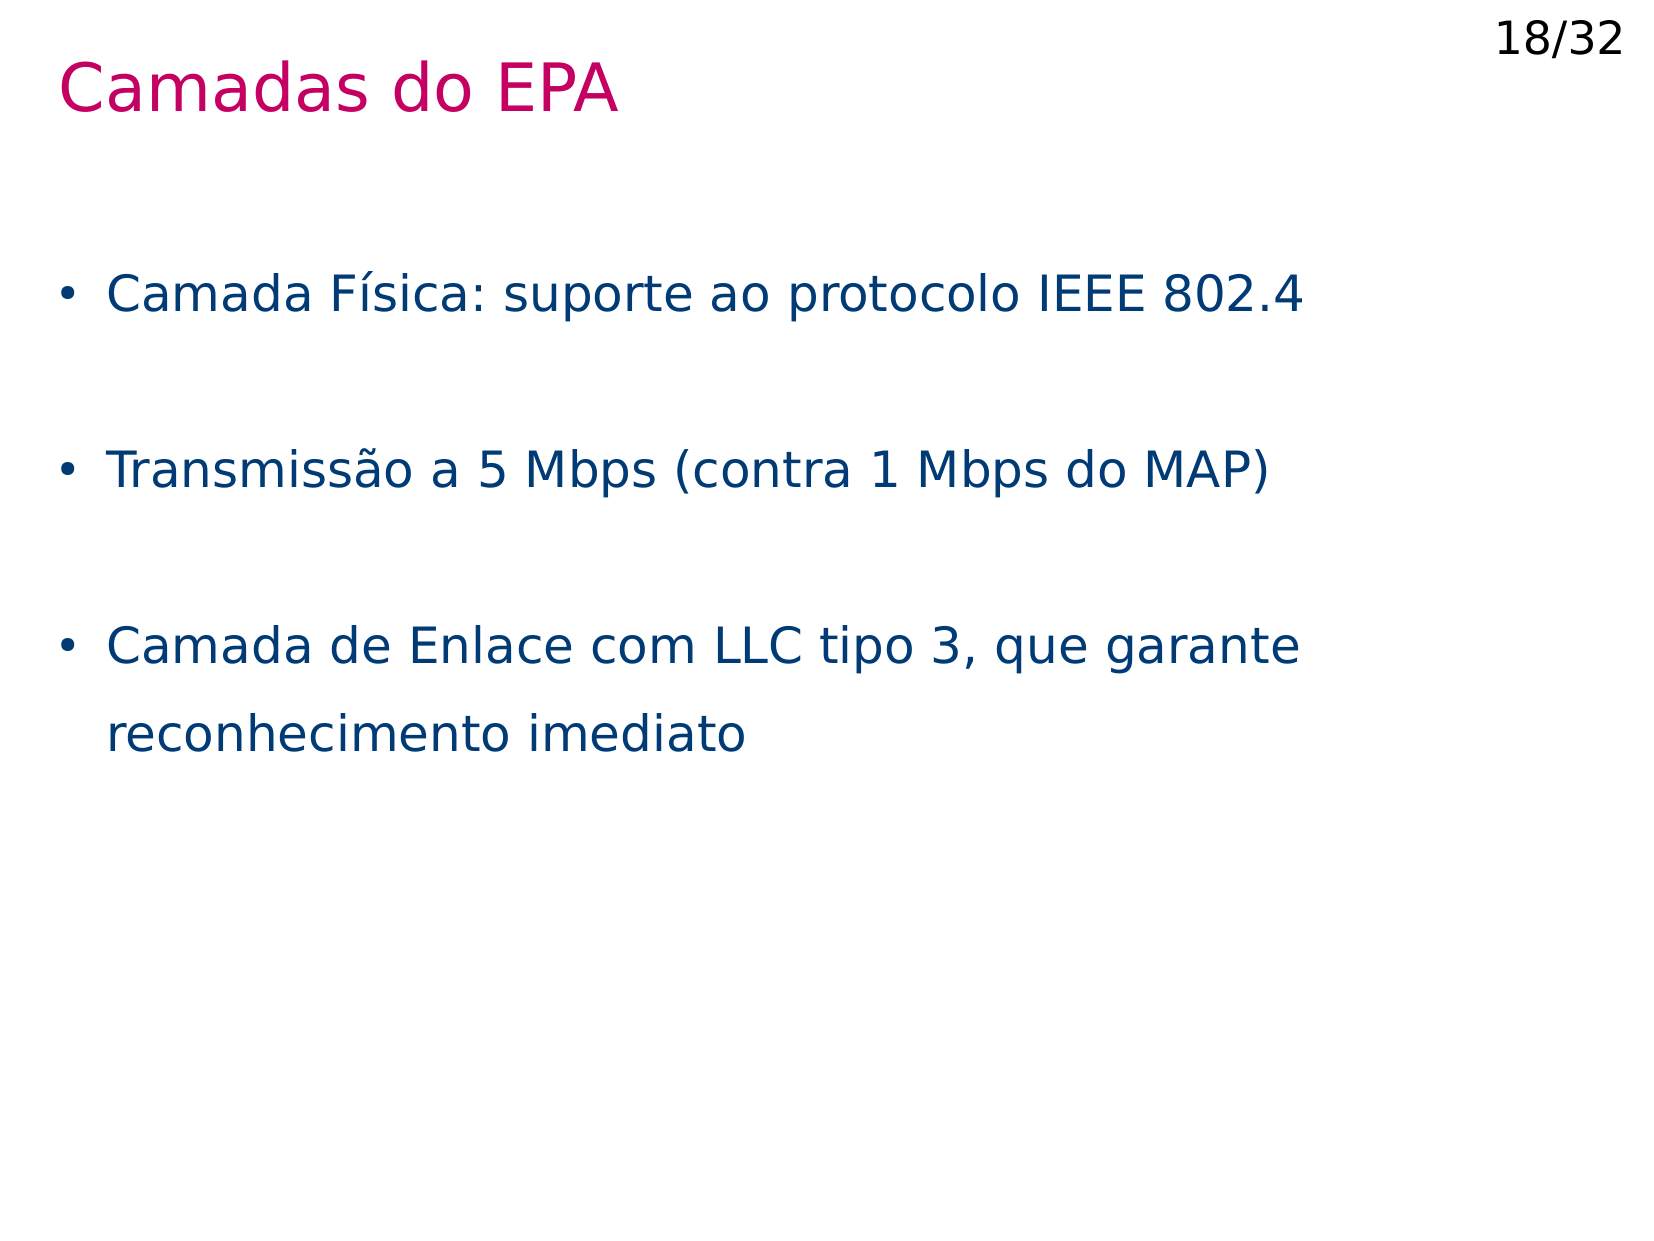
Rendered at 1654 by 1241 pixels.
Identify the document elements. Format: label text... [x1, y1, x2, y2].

title Camadas do EPA [59, 29, 1625, 148]
list Camada Física: suporte ao protocolo IEEE 802.4 Transmissão a 5 Mbps (contra 1 Mbps do MAP) Camada de Enlace com LLC tipo 3, que garante reconhecimento imediato [59, 236, 1625, 1211]
